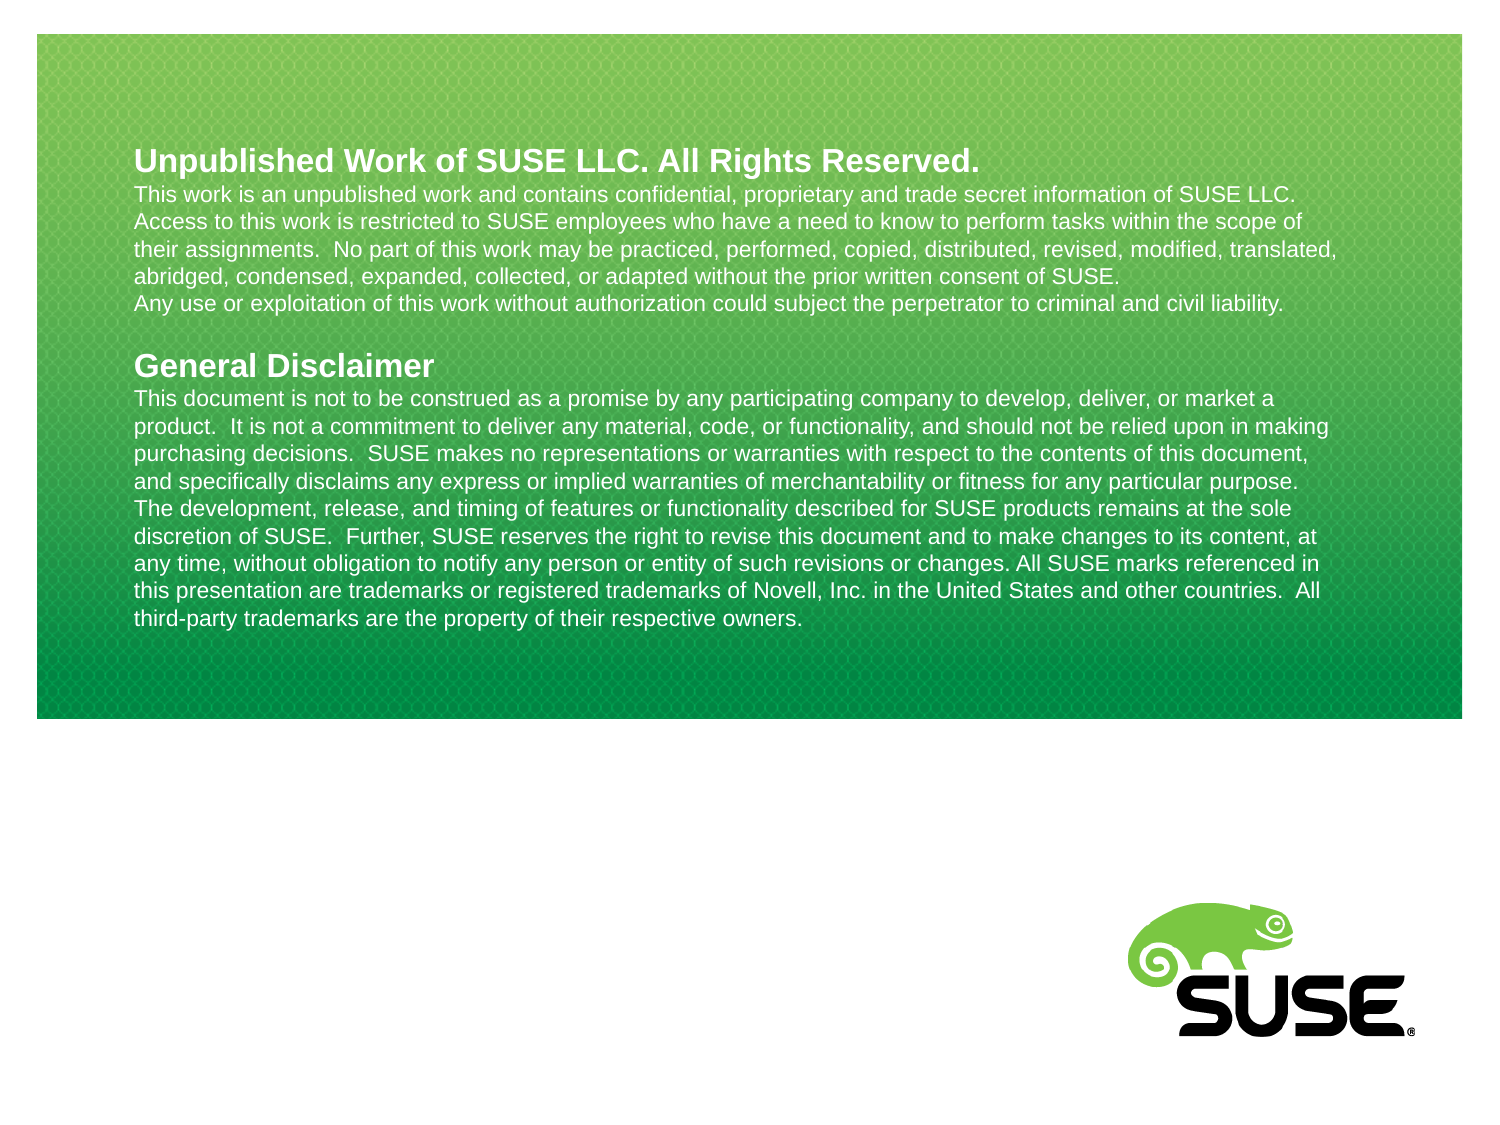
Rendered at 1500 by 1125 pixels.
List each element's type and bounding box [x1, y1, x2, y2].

picture [37, 34, 1463, 719]
picture [1128, 903, 1415, 1037]
